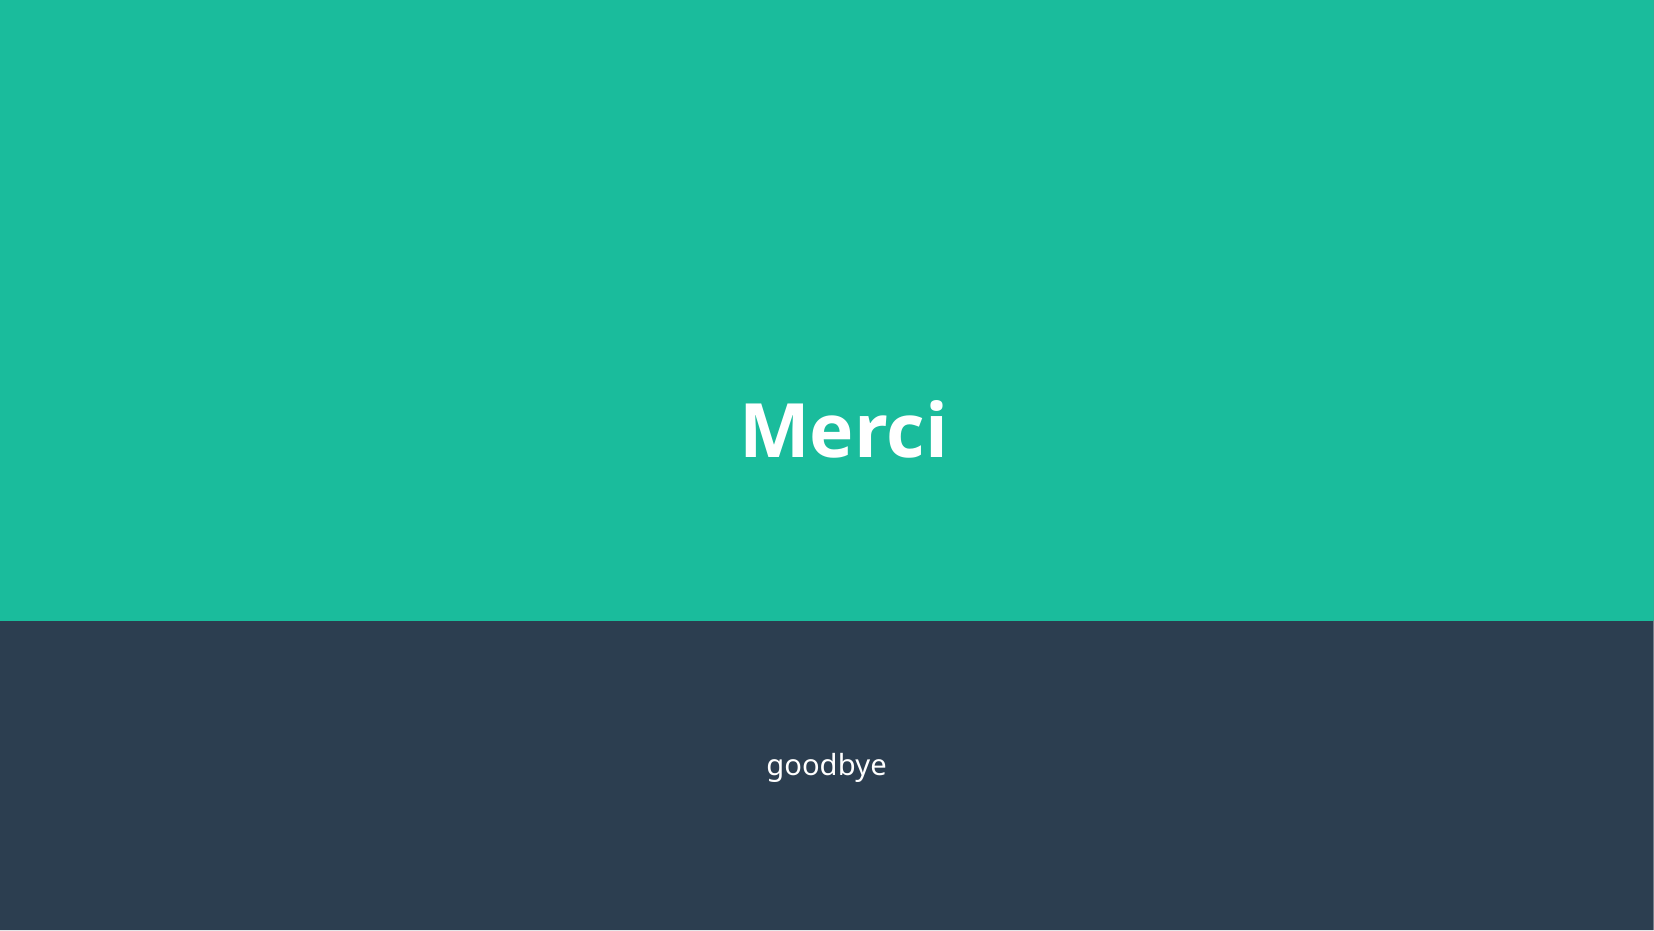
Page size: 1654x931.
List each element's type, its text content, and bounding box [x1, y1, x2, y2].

subtitle goodbye [59, 642, 1595, 886]
title Merci [300, 337, 1388, 469]
